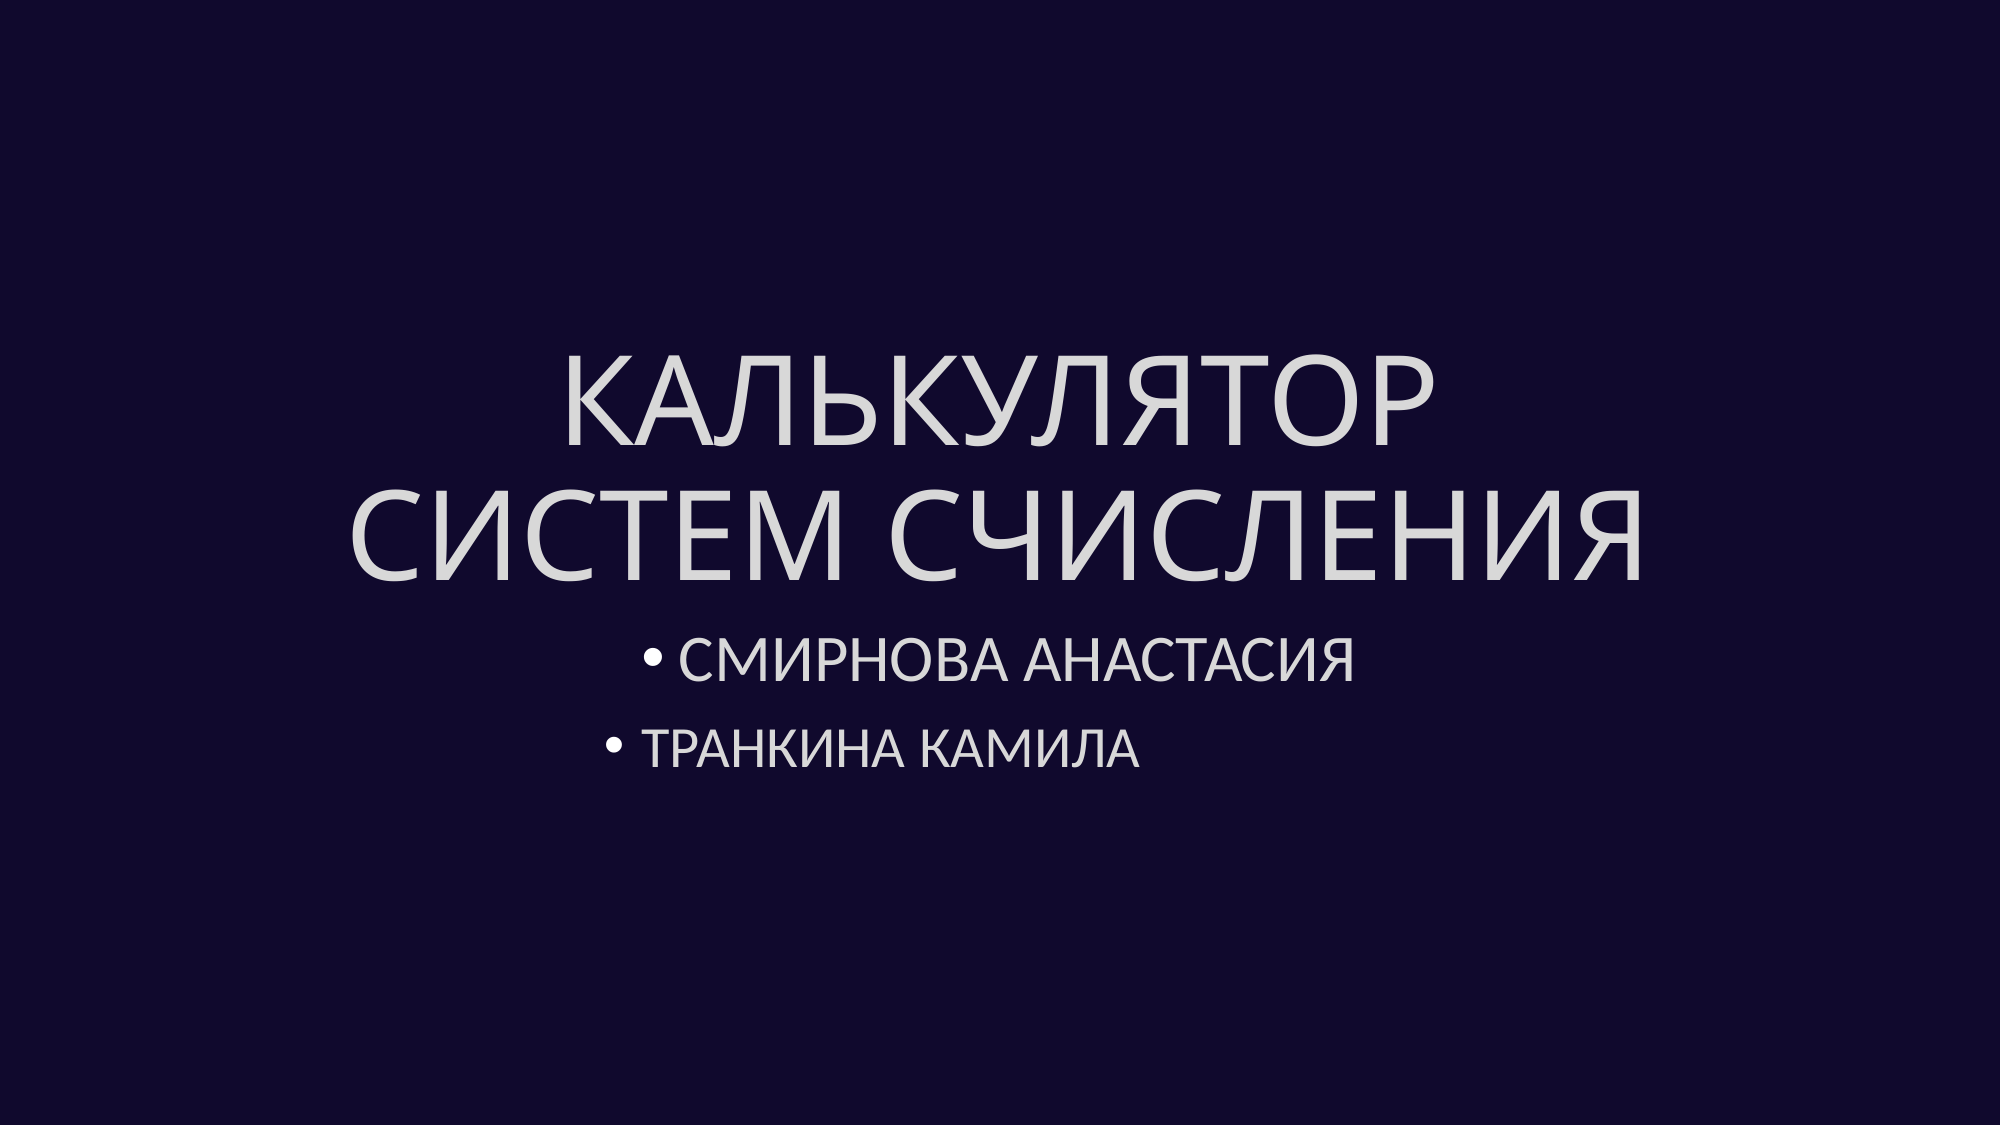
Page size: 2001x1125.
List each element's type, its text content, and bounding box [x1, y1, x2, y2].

title КАЛЬКУЛЯТОР СИСТЕМ СЧИСЛЕНИЯ [100, 82, 1898, 616]
subtitle Смирнова Анастасия Транкина Камила [100, 616, 1898, 831]
